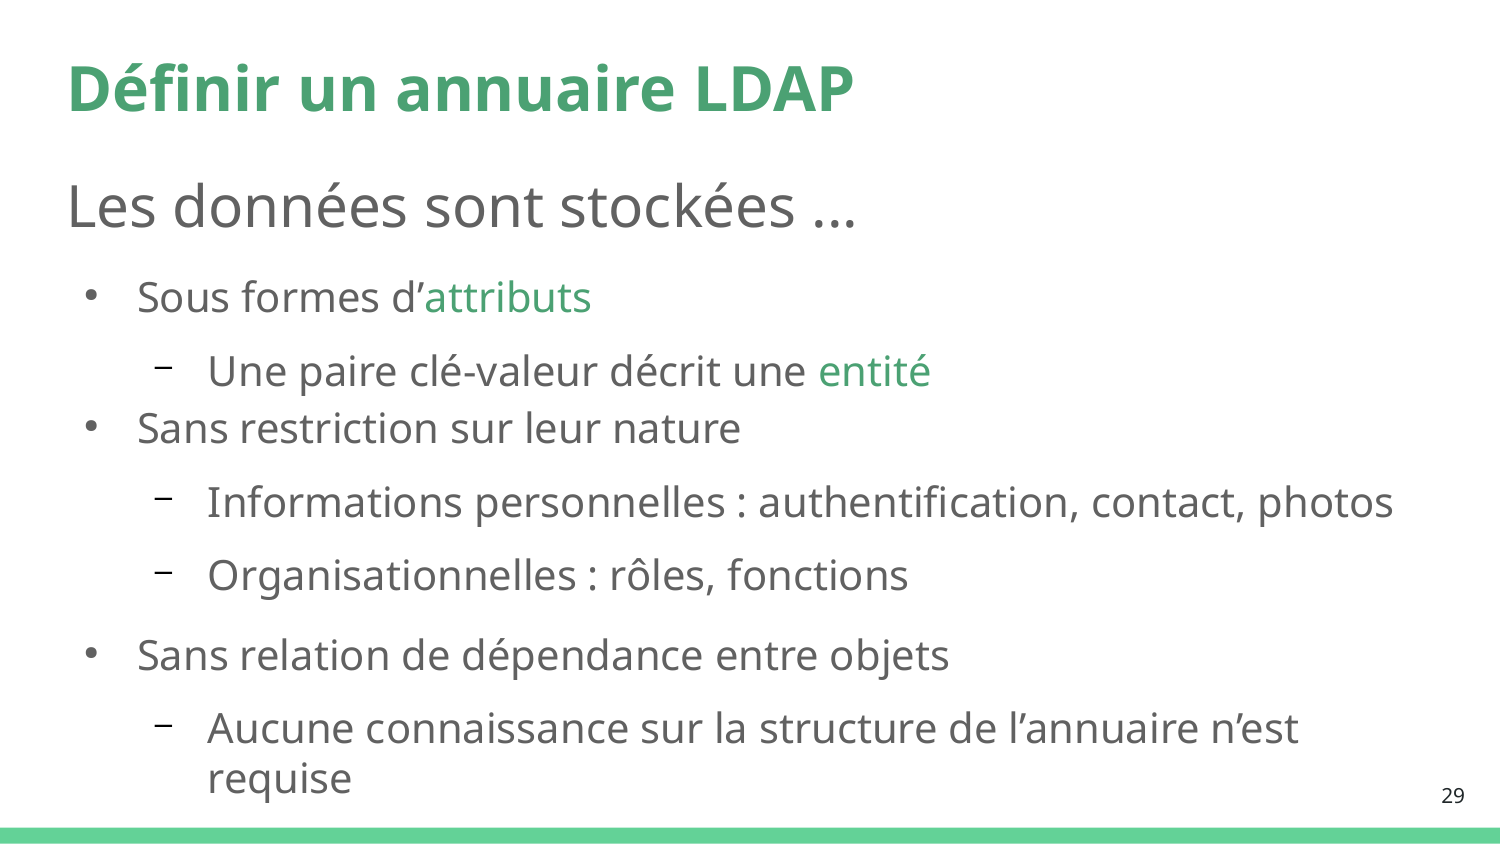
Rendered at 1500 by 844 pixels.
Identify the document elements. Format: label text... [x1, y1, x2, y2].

list Les données sont stockées ... Sous formes d’attributs Une paire clé-valeur décrit une entité Sans restriction sur leur nature Informations personnelles : authentification, contact, photos Organisationnelles : rôles, fonctions Sans relation de dépendance entre objets Aucune connaissance sur la structure de l’annuaire n’est requise [51, 144, 1418, 818]
title Définir un annuaire LDAP [51, 23, 1449, 117]
slide_number <numéro> [1389, 764, 1480, 830]
